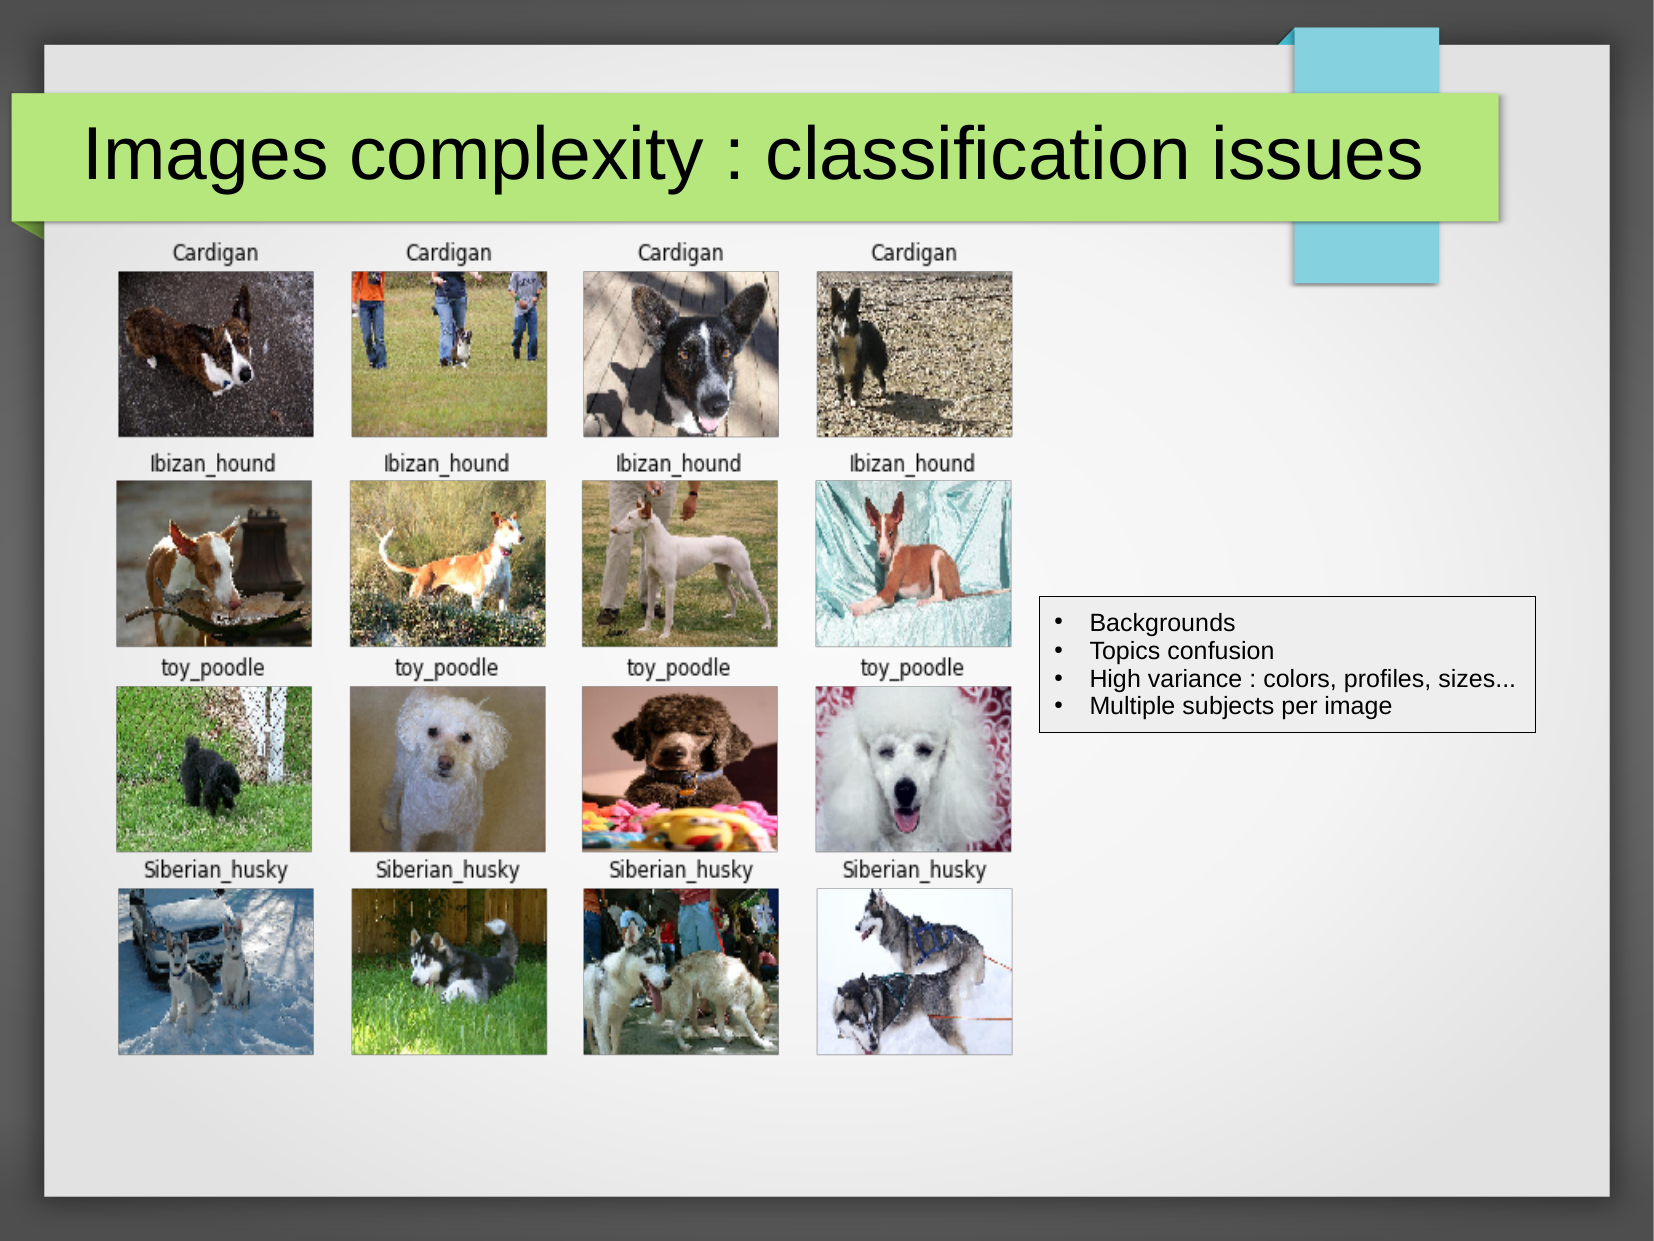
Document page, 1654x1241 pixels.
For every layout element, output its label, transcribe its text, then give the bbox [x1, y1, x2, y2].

picture [0, 0, 1654, 1241]
text_box Backgrounds Topics confusion High variance : colors, profiles, sizes... Multiple subjects per image [1039, 596, 1536, 733]
title Images complexity : classification issues [82, 69, 1477, 238]
